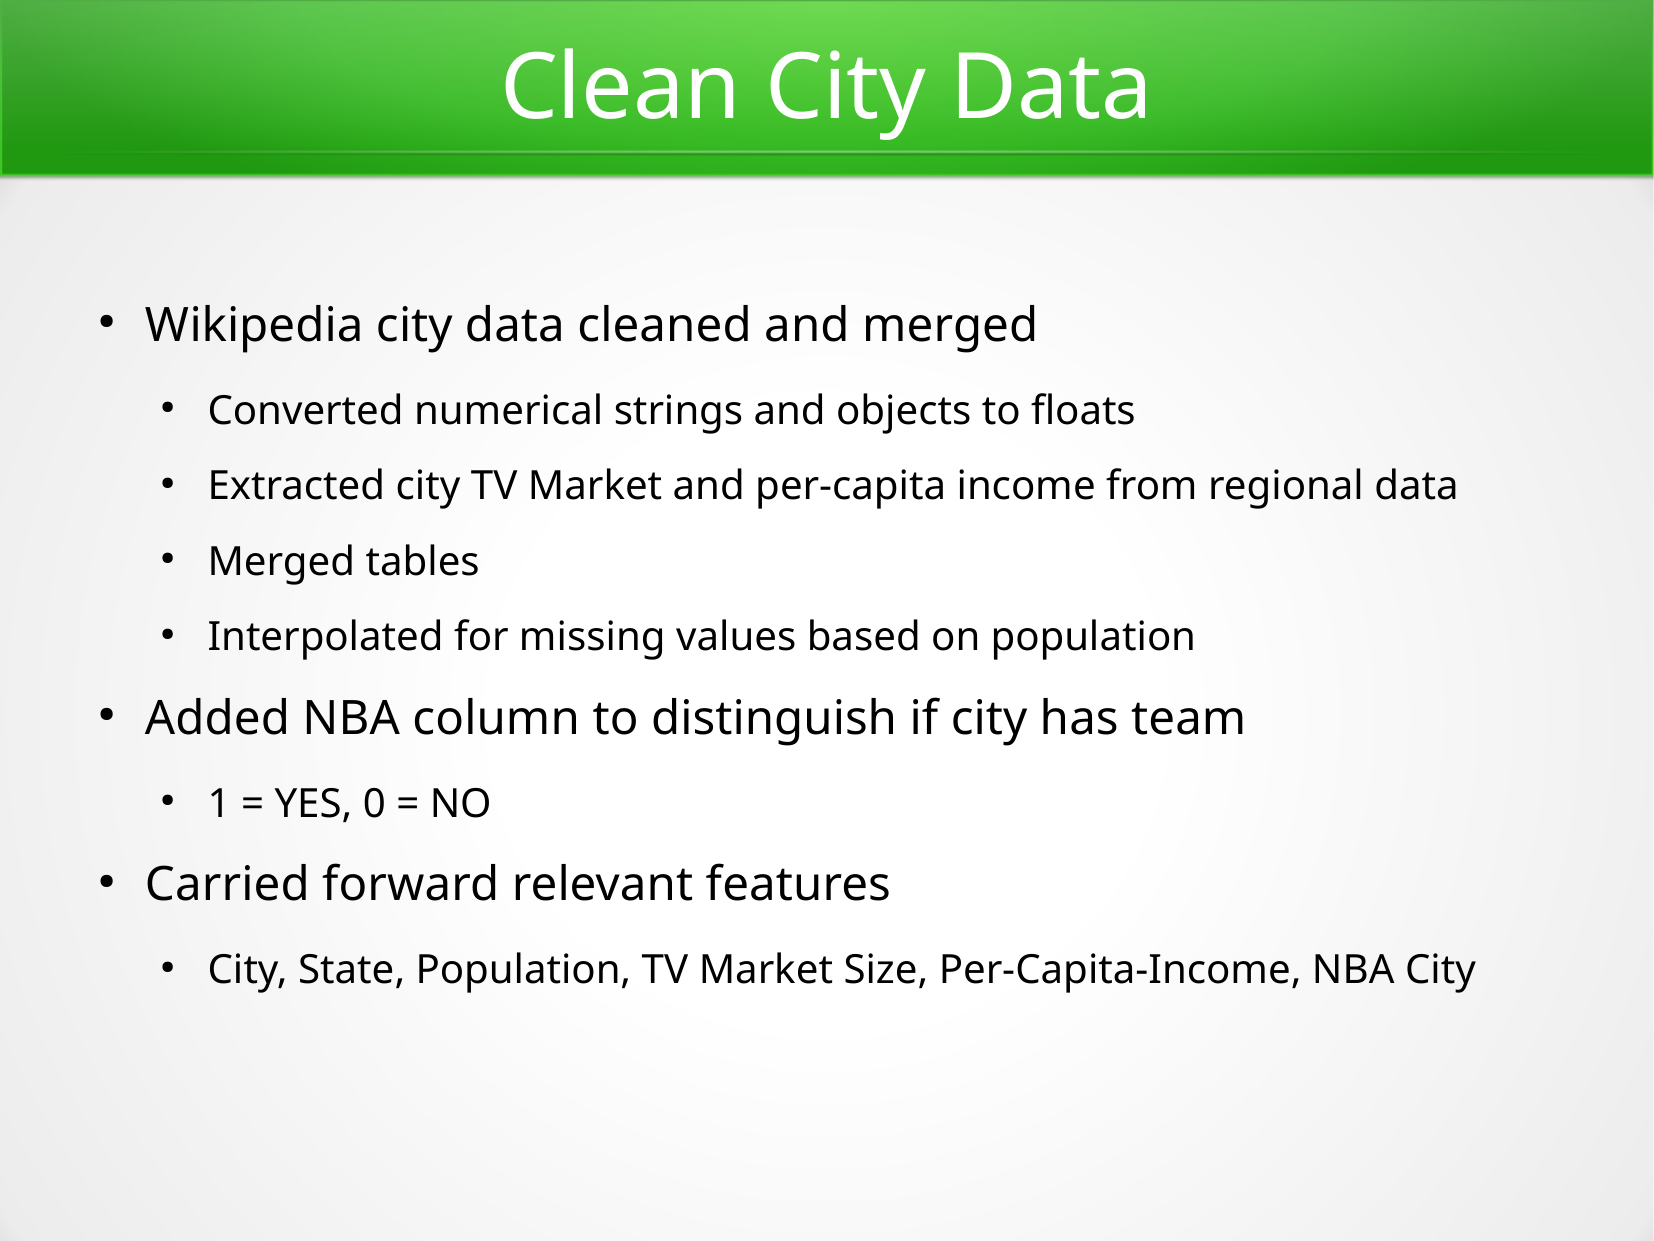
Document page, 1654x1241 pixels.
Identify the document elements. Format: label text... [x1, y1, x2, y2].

title Clean City Data [82, 11, 1571, 154]
picture [0, 0, 1654, 1241]
list Wikipedia city data cleaned and merged Converted numerical strings and objects to floats Extracted city TV Market and per-capita income from regional data Merged tables Interpolated for missing values based on population Added NBA column to distinguish if city has team 1 = YES, 0 = NO Carried forward relevant features City, State, Population, TV Market Size, Per-Capita-Income, NBA City [82, 290, 1571, 1010]
